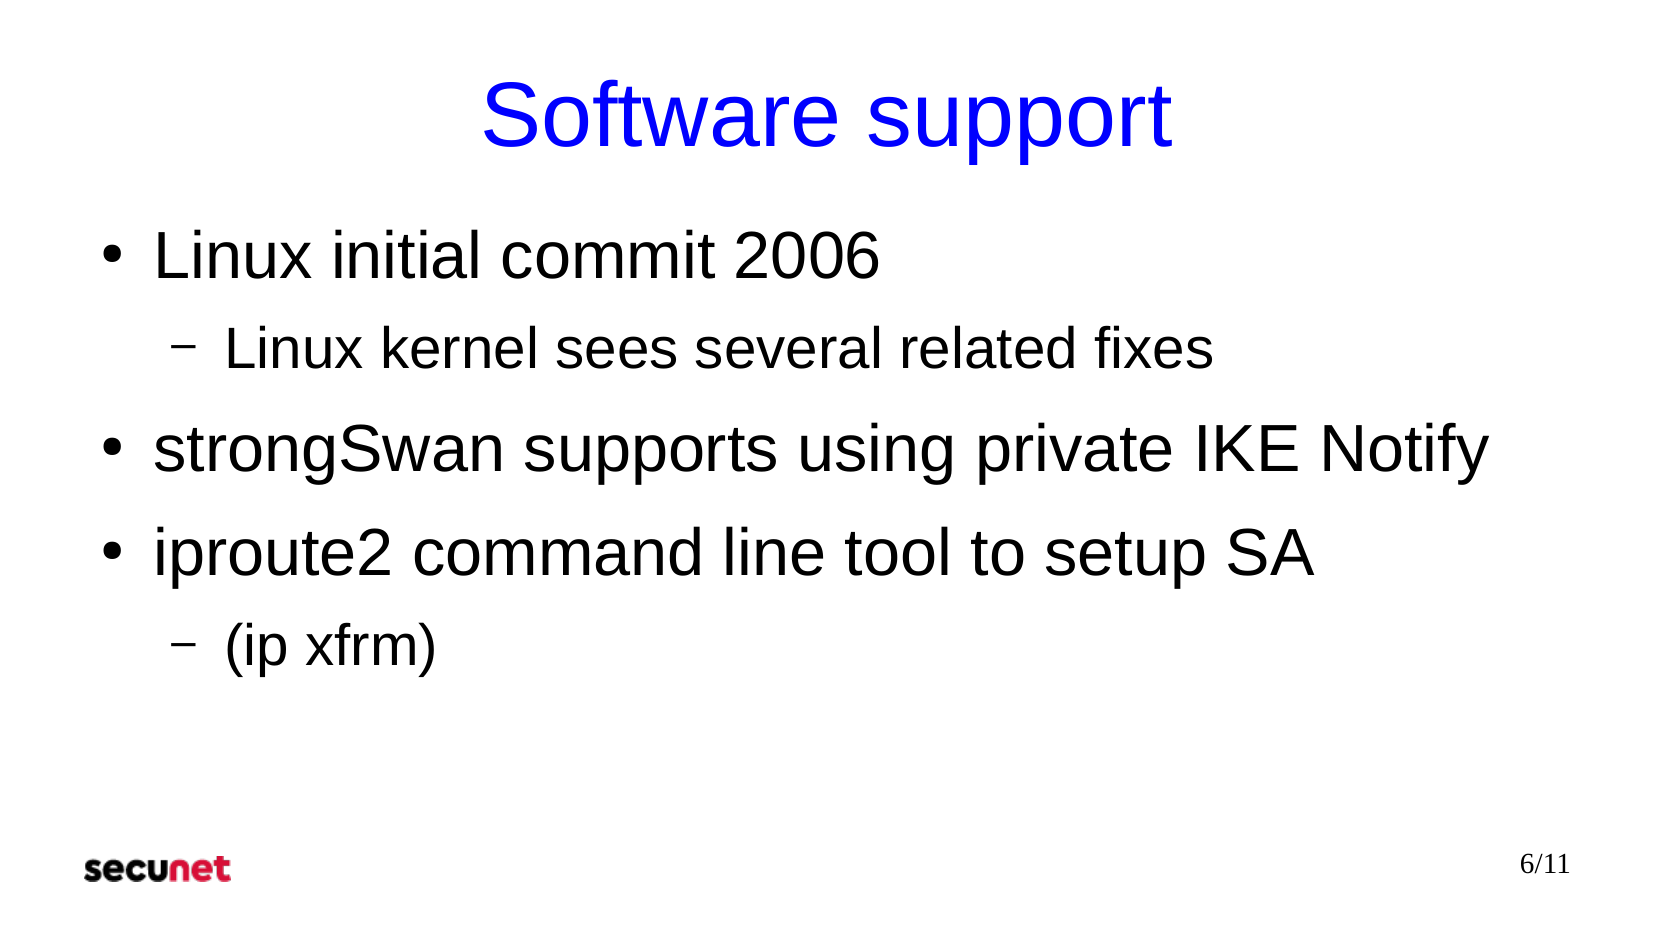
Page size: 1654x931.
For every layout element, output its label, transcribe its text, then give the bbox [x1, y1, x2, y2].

list Linux initial commit 2006 Linux kernel sees several related fixes strongSwan supports using private IKE Notify iproute2 command line tool to setup SA (ip xfrm) [82, 217, 1571, 758]
picture [84, 856, 231, 882]
title Software support [82, 37, 1571, 193]
